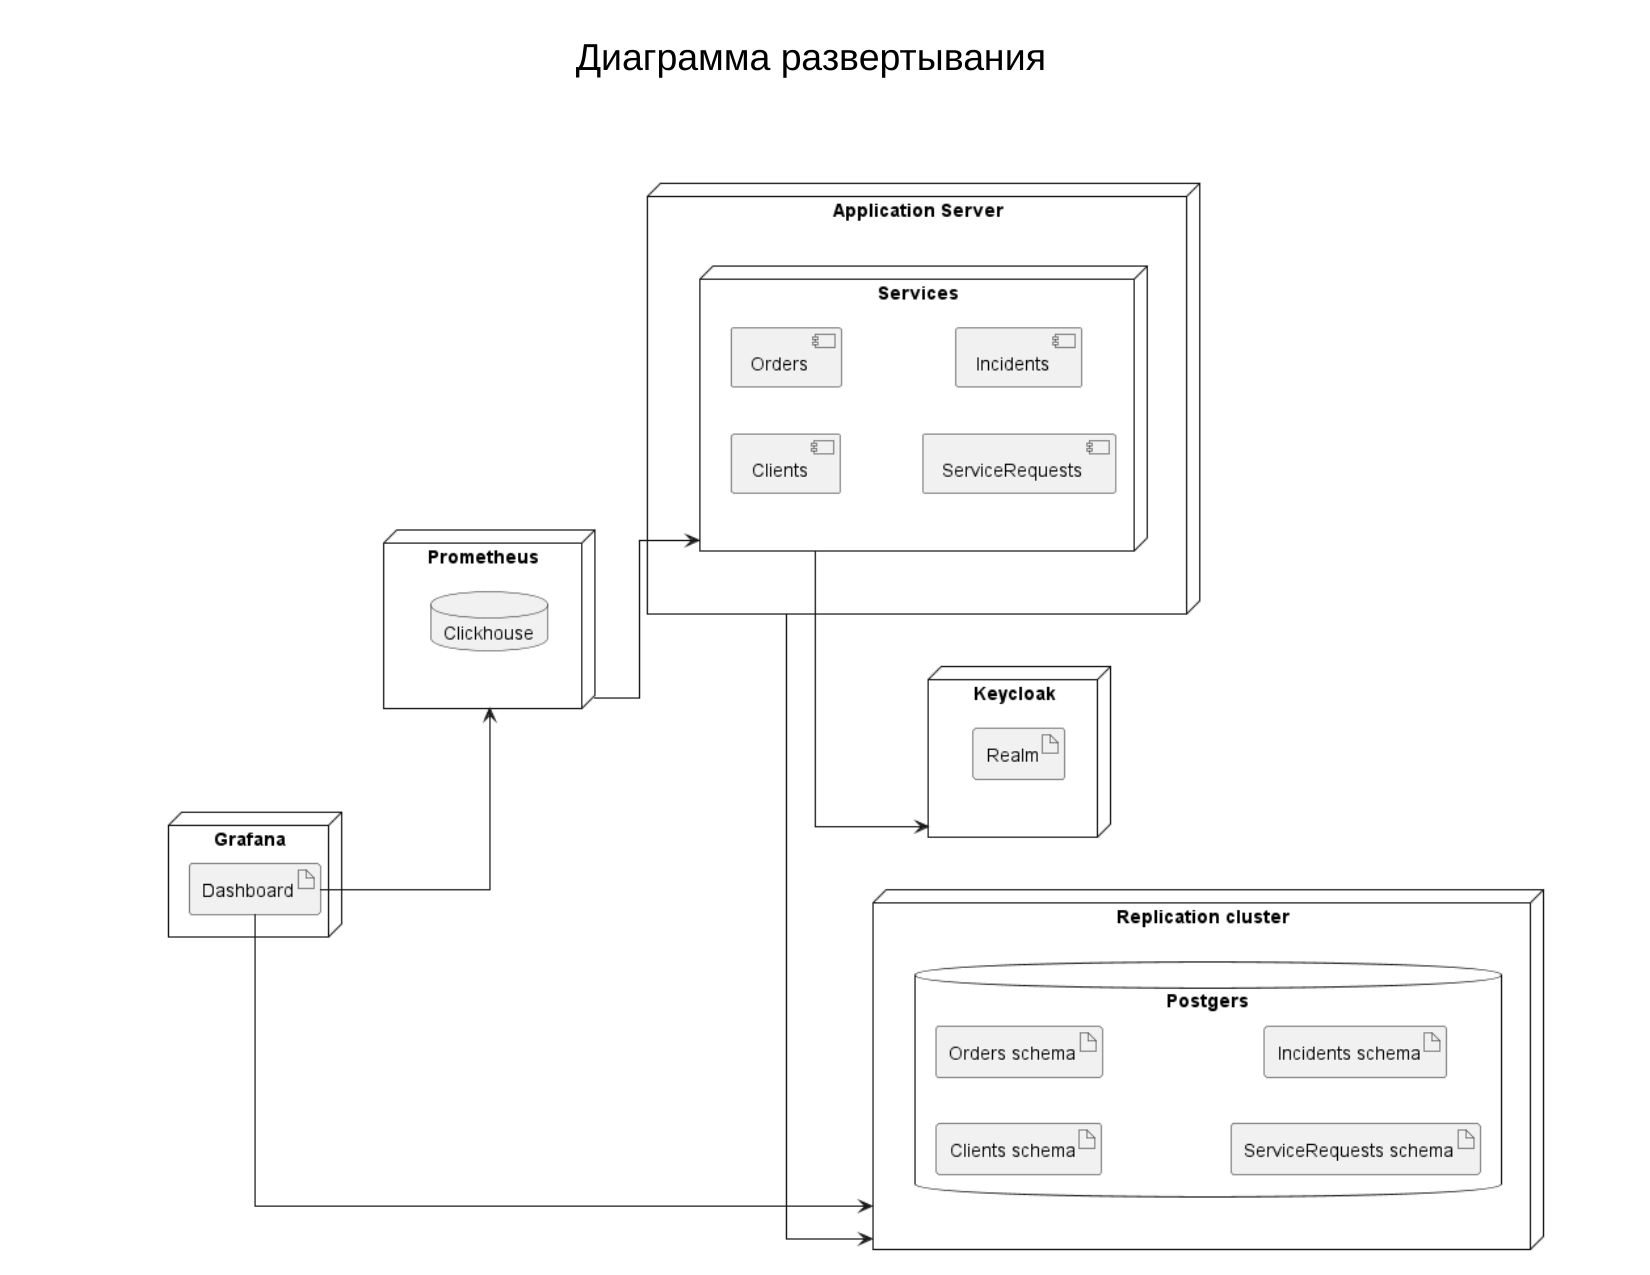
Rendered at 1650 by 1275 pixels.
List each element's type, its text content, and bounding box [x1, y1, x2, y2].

picture [147, 175, 1564, 1270]
text_box <slide-name> [561, 29, 1418, 87]
